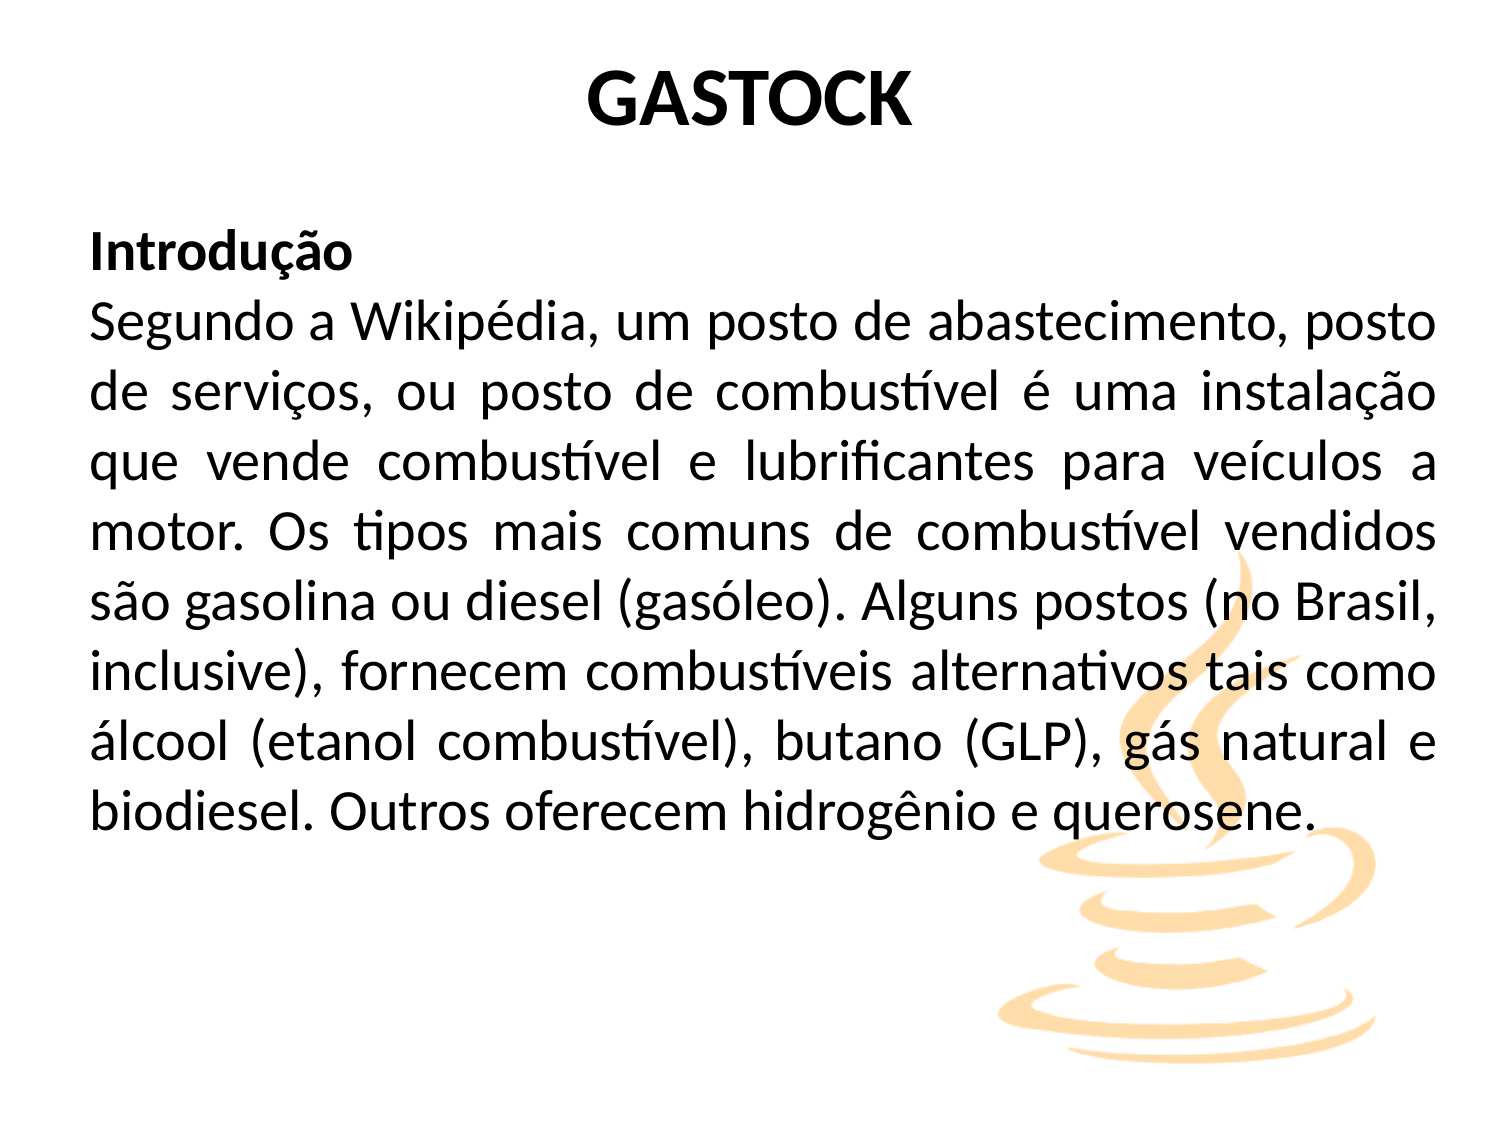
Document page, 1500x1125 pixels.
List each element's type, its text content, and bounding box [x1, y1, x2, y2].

picture [854, 527, 1500, 1079]
text_box GASTOCK [0, 35, 1500, 150]
text_box Introdução Segundo a Wikipédia, um posto de abastecimento, posto de serviços, ou posto de combustível é uma instalação que vende combustível e lubrificantes para veículos a motor. Os tipos mais comuns de combustível vendidos são gasolina ou diesel (gasóleo). Alguns postos (no Brasil, inclusive), fornecem combustíveis alternativos tais como álcool (etanol combustível), butano (GLP), gás natural e biodiesel. Outros oferecem hidrogênio e querosene. [0, 204, 1453, 850]
